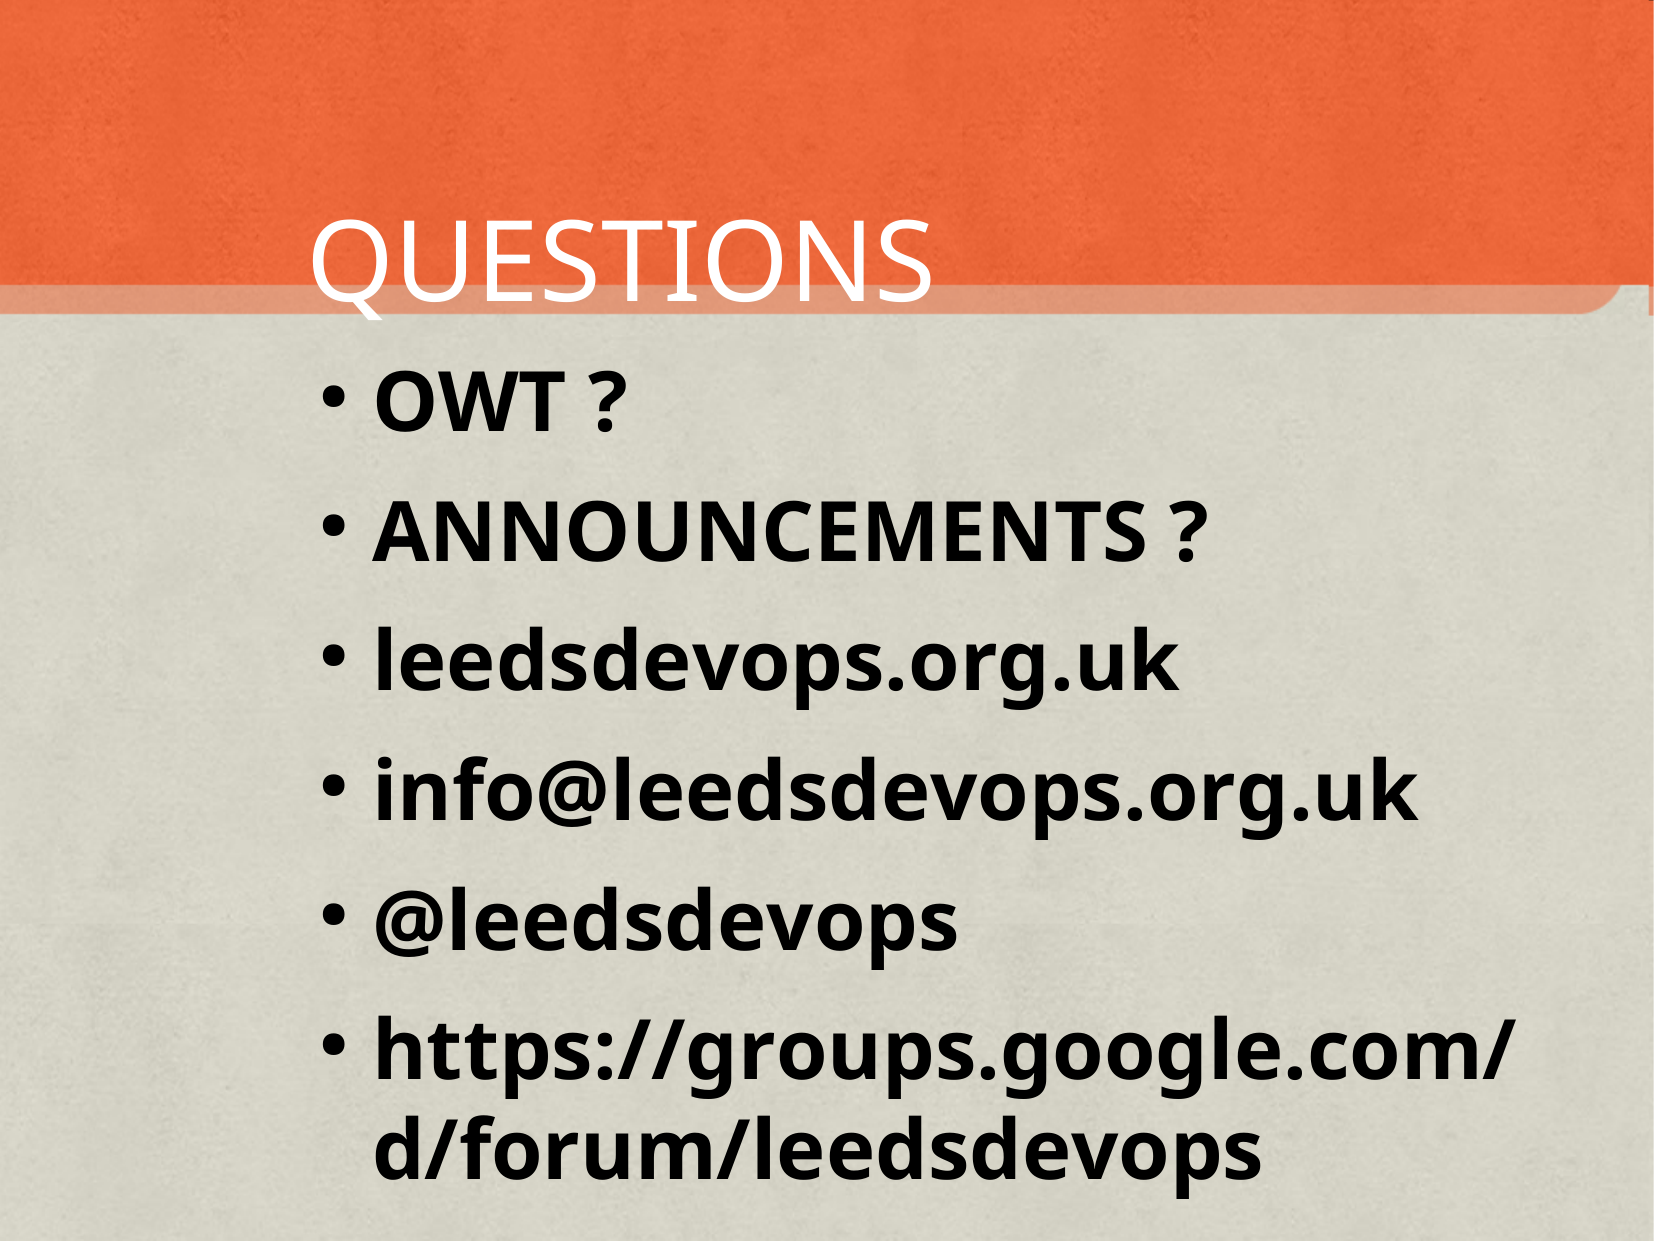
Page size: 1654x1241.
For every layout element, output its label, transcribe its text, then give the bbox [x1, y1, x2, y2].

list OWT ? ANNOUNCEMENTS ? leedsdevops.org.uk info@leedsdevops.org.uk @leedsdevops https://groups.google.com/d/forum/leedsdevops [301, 348, 1595, 1241]
picture [0, 0, 1654, 1241]
title QUESTIONS [306, 189, 1654, 317]
